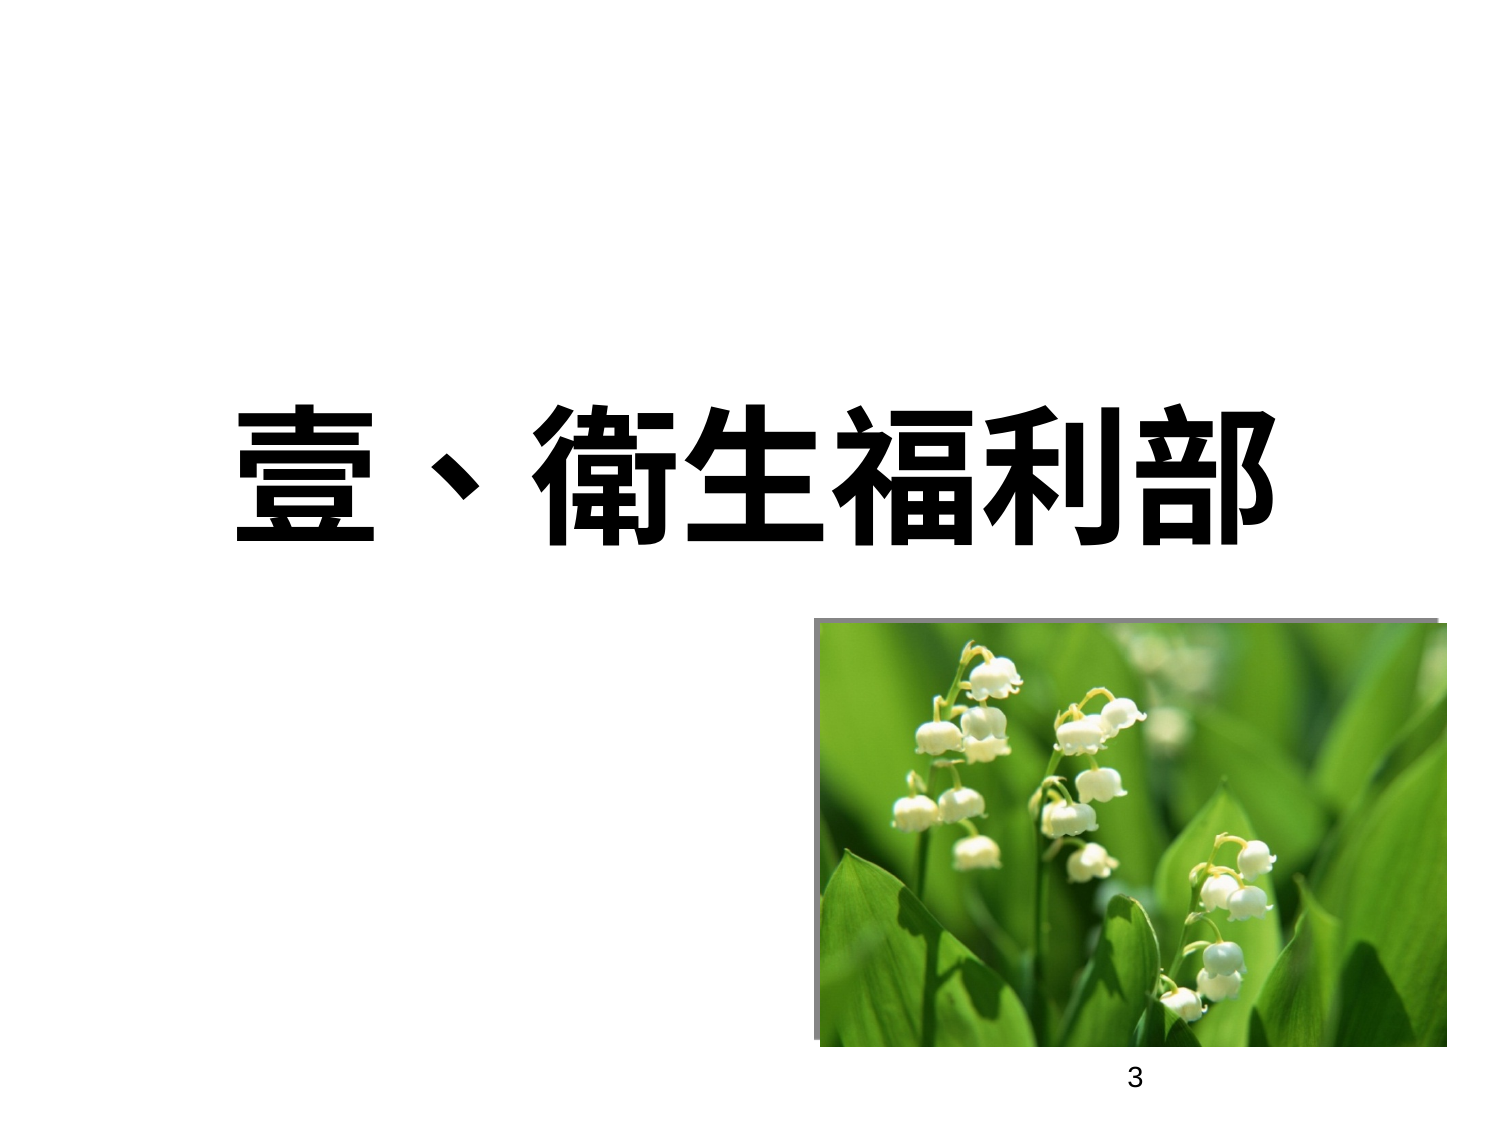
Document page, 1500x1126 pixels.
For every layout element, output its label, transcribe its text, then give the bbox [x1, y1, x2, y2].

text_box 壹、衛生福利部 [206, 375, 1305, 563]
picture [820, 623, 1447, 1047]
text_box 3 [1112, 1050, 1426, 1126]
